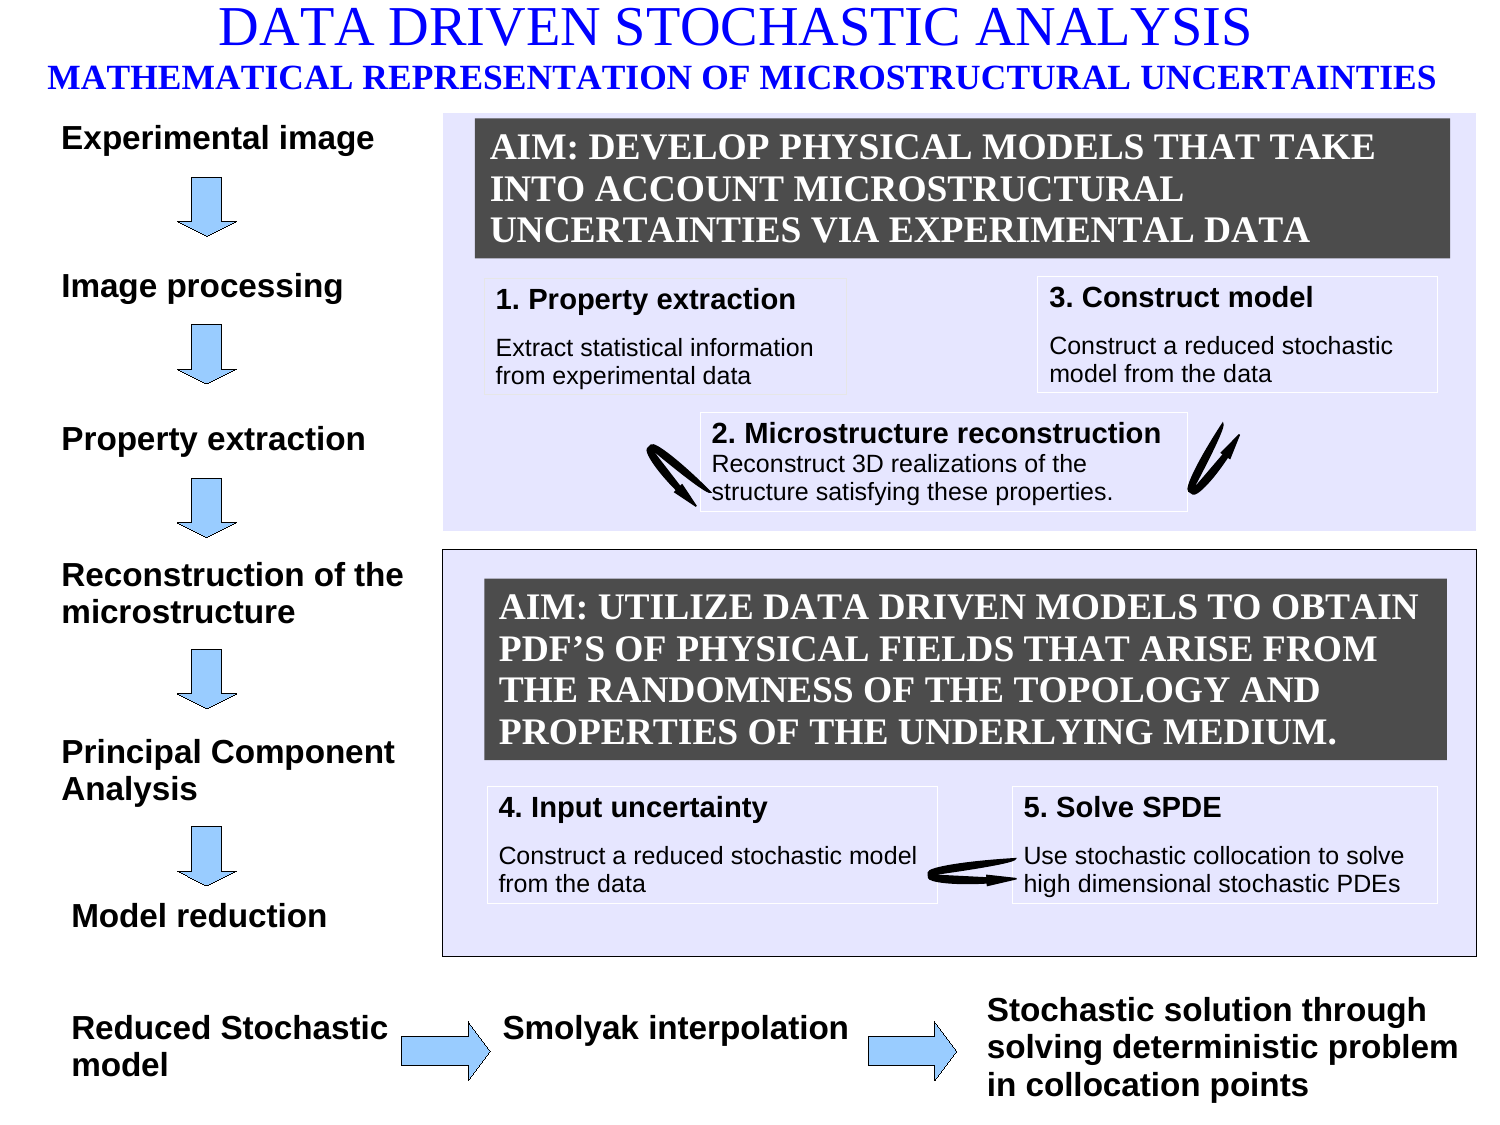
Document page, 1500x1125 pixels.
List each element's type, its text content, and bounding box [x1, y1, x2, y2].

text_box Smolyak interpolation [487, 1001, 904, 1055]
text_box Reduced Stochastic model [56, 1001, 473, 1092]
text_box AIM: UTILIZE DATA DRIVEN MODELS TO OBTAIN PDF’S OF PHYSICAL FIELDS THAT ARISE FROM THE RANDOMNESS OF THE TOPOLOGY AND PROPERTIES OF THE UNDERLYING MEDIUM. [484, 578, 1447, 761]
text_box [442, 549, 1477, 957]
text_box 5. Solve SPDE Use stochastic collocation to solve high dimensional stochastic PDEs [1011, 786, 1437, 903]
text_box [442, 113, 1477, 532]
text_box Reconstruction of the microstructure [46, 548, 463, 639]
text_box [177, 826, 237, 886]
text_box [177, 324, 237, 384]
text_box Model reduction [56, 889, 473, 943]
text_box Property extraction [46, 412, 463, 466]
text_box Image processing [46, 259, 463, 312]
text_box [177, 478, 237, 538]
text_box Experimental image [46, 111, 463, 165]
text_box 3. Construct model Construct a reduced stochastic model from the data [1037, 276, 1438, 393]
text_box [177, 177, 237, 237]
text_box [177, 649, 237, 709]
text_box [401, 1021, 491, 1081]
text_box Principal Component Analysis [46, 725, 463, 816]
text_box 4. Input uncertainty Construct a reduced stochastic model from the data [486, 786, 937, 903]
text_box DATA DRIVEN STOCHASTIC ANALYSIS MATHEMATICAL REPRESENTATION OF MICROSTRUCTURAL UNCERTAINTIES [0, 0, 1500, 113]
text_box Stochastic solution through solving deterministic problem in collocation points [972, 984, 1500, 1111]
text_box AIM: DEVELOP PHYSICAL MODELS THAT TAKE INTO ACCOUNT MICROSTRUCTURAL UNCERTAINTIES VIA EXPERIMENTAL DATA [474, 118, 1451, 259]
text_box [868, 1021, 957, 1081]
text_box 2. Microstructure reconstruction Reconstruct 3D realizations of the structure satisfying these properties. [699, 412, 1188, 511]
text_box 1. Property extraction Extract statistical information from experimental data [483, 277, 847, 395]
